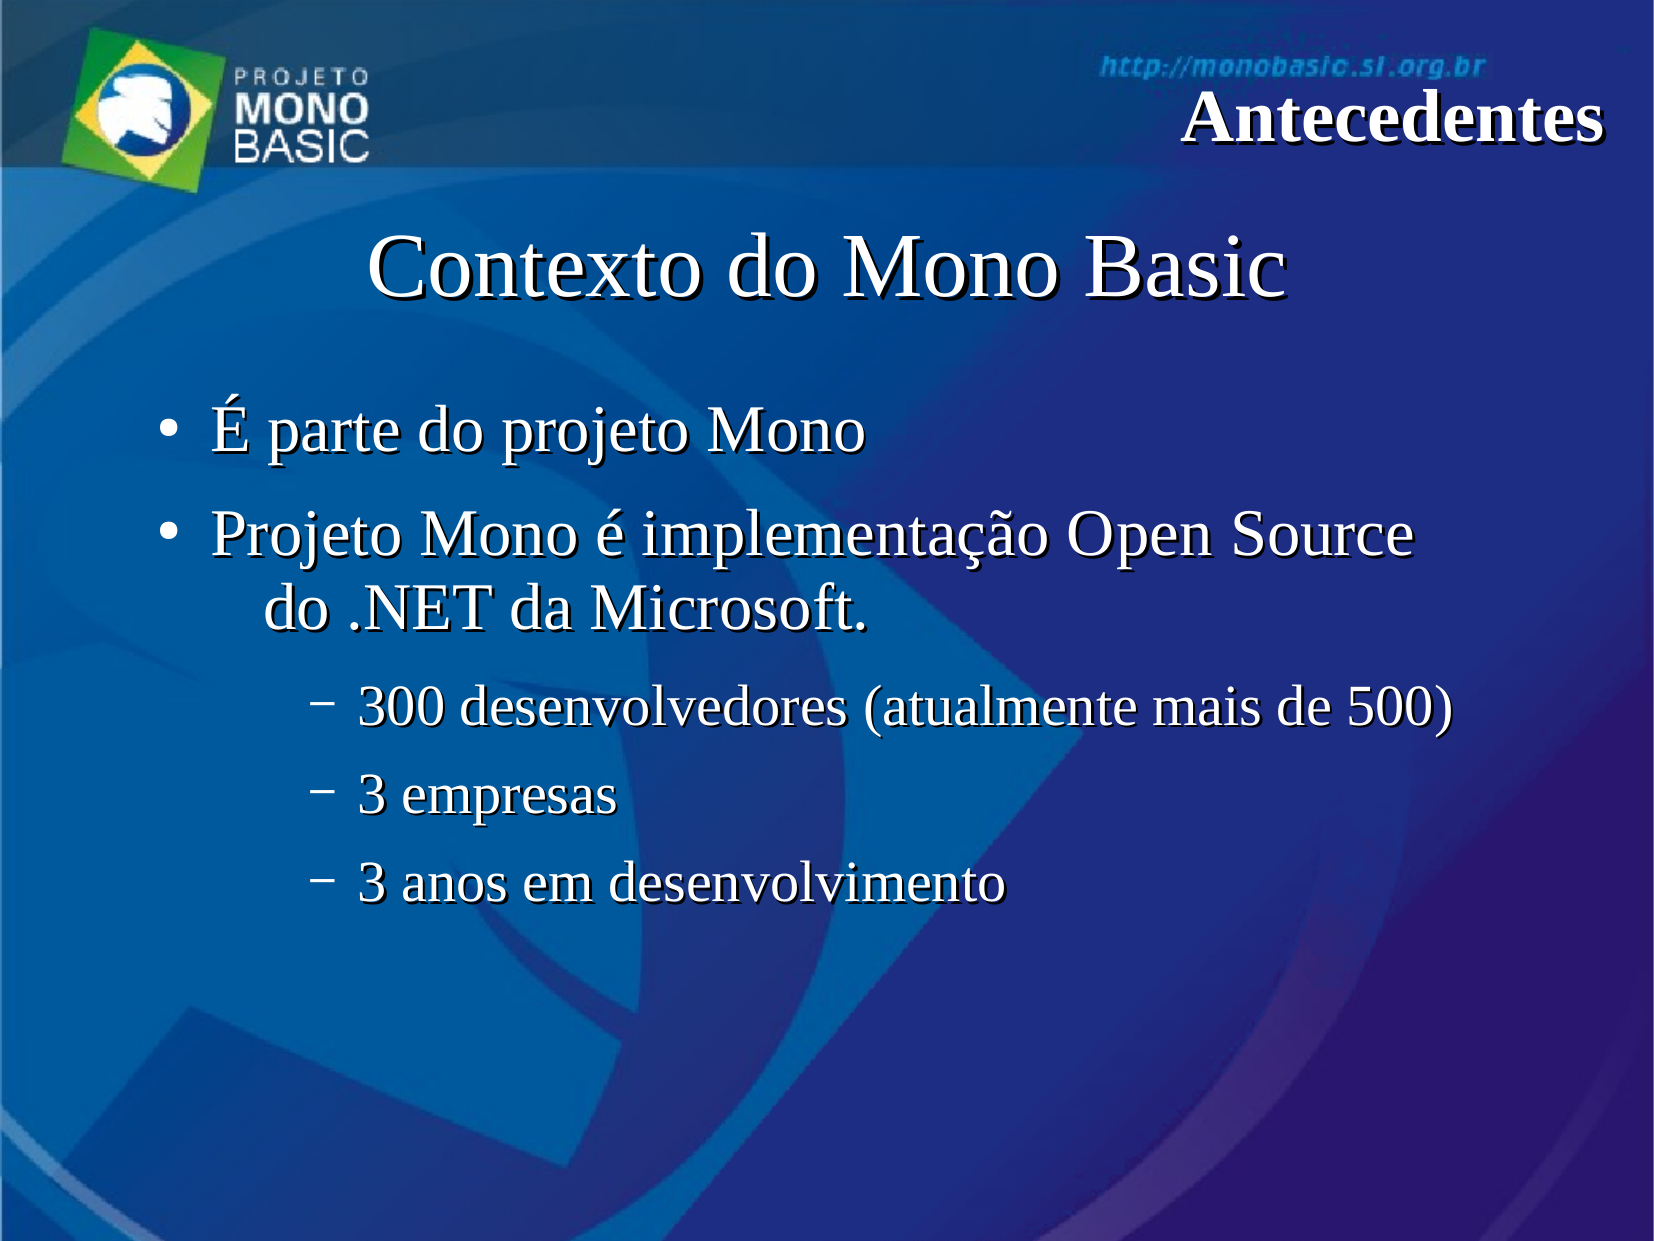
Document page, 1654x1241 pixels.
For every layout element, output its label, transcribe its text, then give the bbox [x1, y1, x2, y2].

title Antecedentes [222, 43, 1606, 191]
list É parte do projeto Mono Projeto Mono é implementação Open Source do .NET da Microsoft. 300 desenvolvedores (atualmente mais de 500) 3 empresas 3 anos em desenvolvimento [121, 392, 1534, 1174]
title Contexto do Mono Basic [121, 161, 1534, 370]
picture [0, 0, 1654, 1241]
